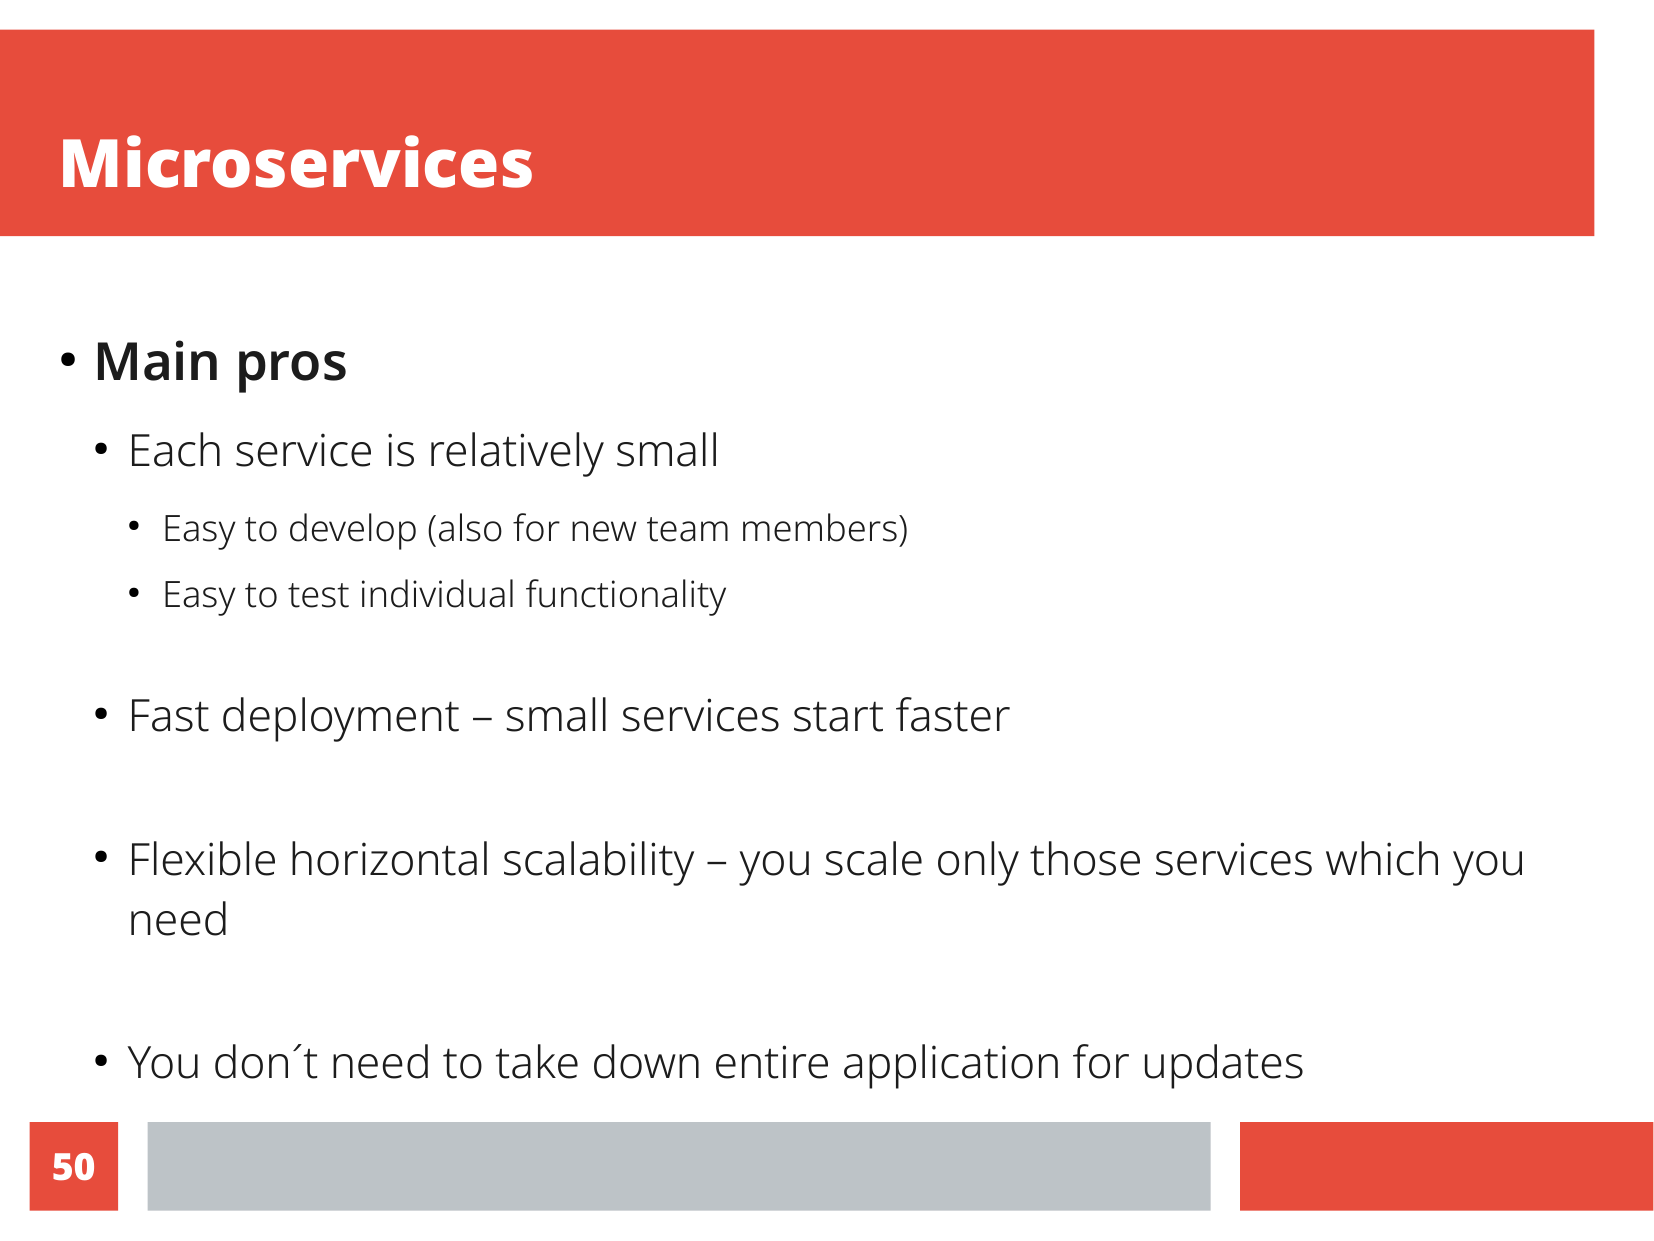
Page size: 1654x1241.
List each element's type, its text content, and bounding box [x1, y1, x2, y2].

list Main pros Each service is relatively small Easy to develop (also for new team members) Easy to test individual functionality Fast deployment – small services start faster Flexible horizontal scalability – you scale only those services which you need You don´t need to take down entire application for updates [59, 324, 1565, 1093]
title Microservices [59, 59, 1595, 207]
